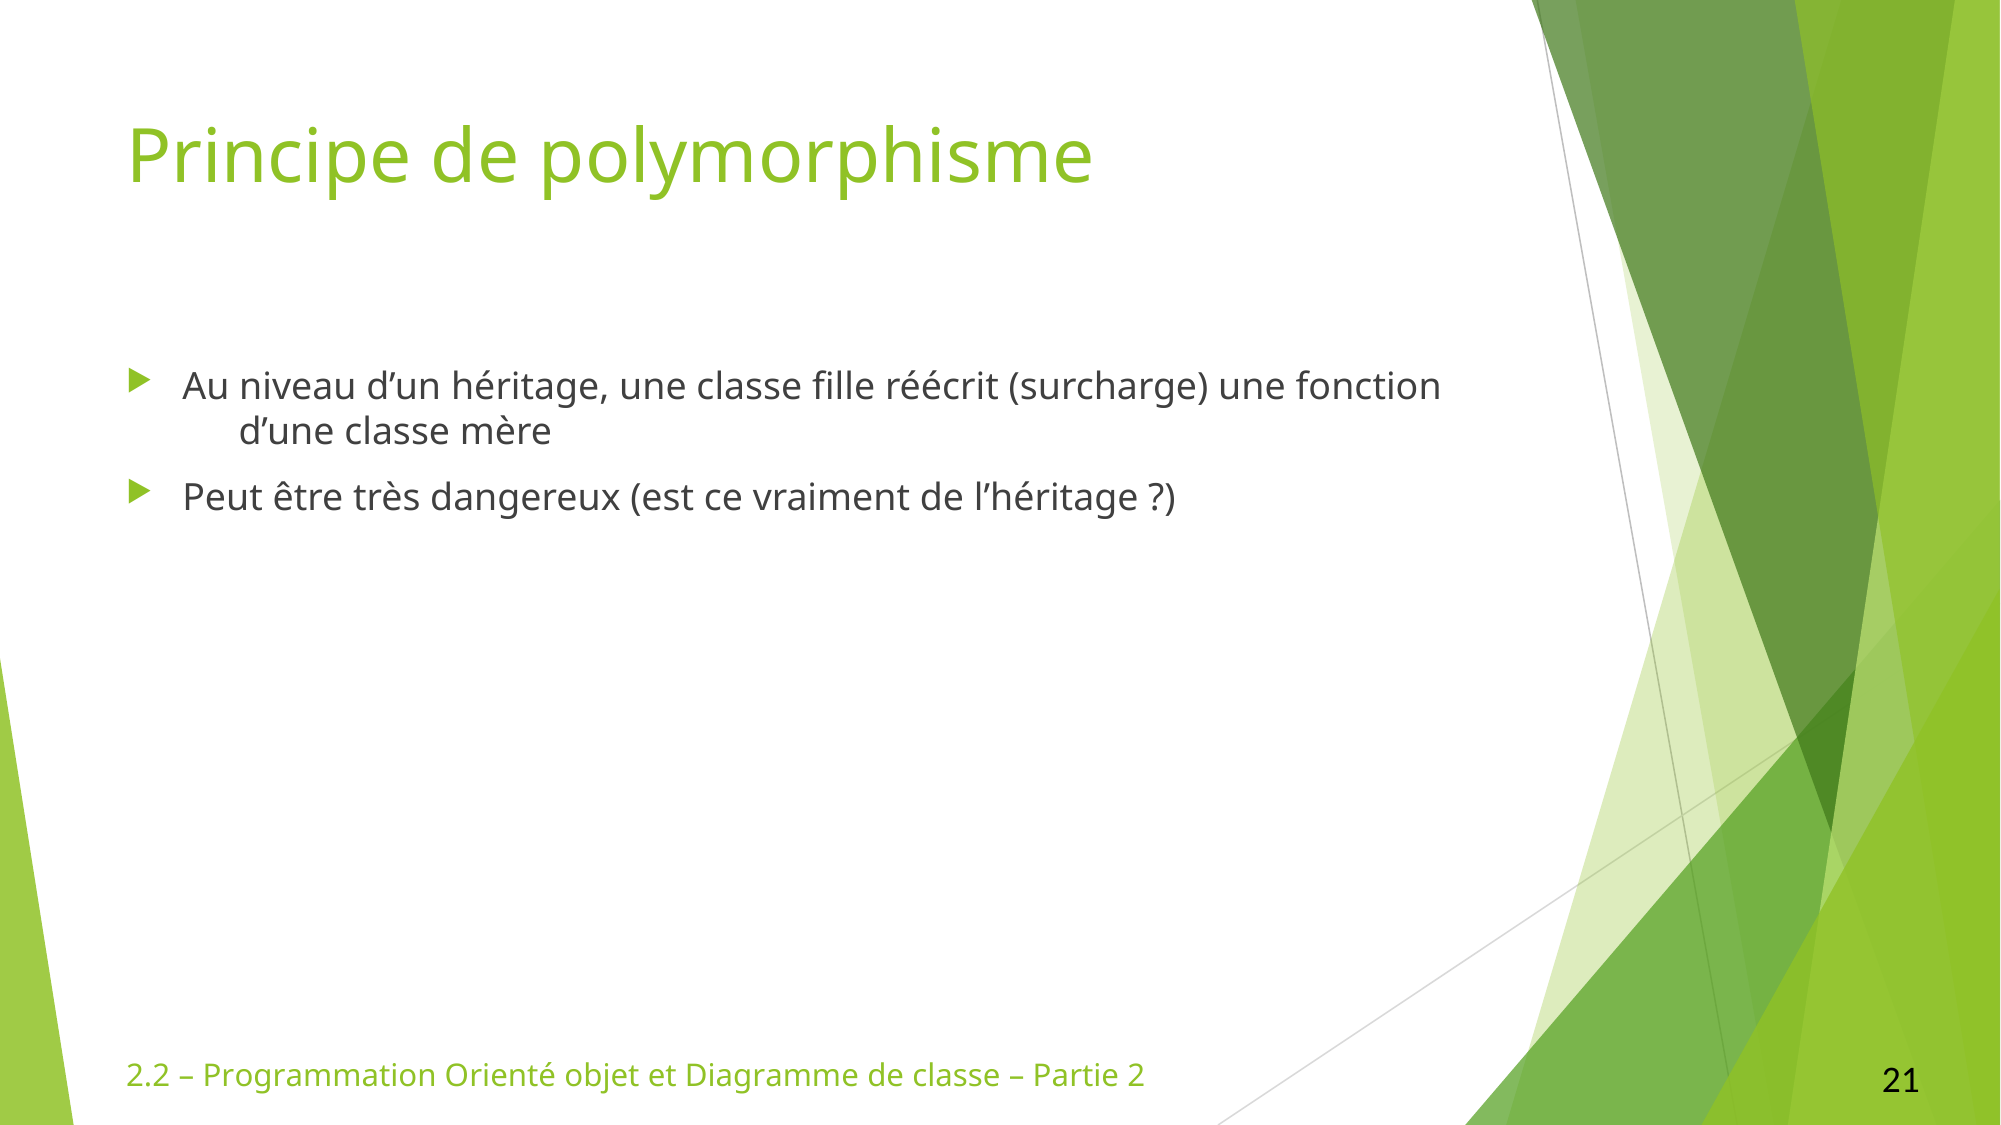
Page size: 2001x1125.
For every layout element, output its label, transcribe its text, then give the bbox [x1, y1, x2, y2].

title Principe de polymorphisme [111, 99, 1522, 317]
text_box 2.2 – Programmation Orienté objet et Diagramme de classe – Partie 2 [111, 1047, 1210, 1109]
text_box [1866, 1047, 1979, 1108]
list Au niveau d’un héritage, une classe fille réécrit (surcharge) une fonction d’une classe mère Peut être très dangereux (est ce vraiment de l’héritage ?) [111, 354, 1522, 992]
